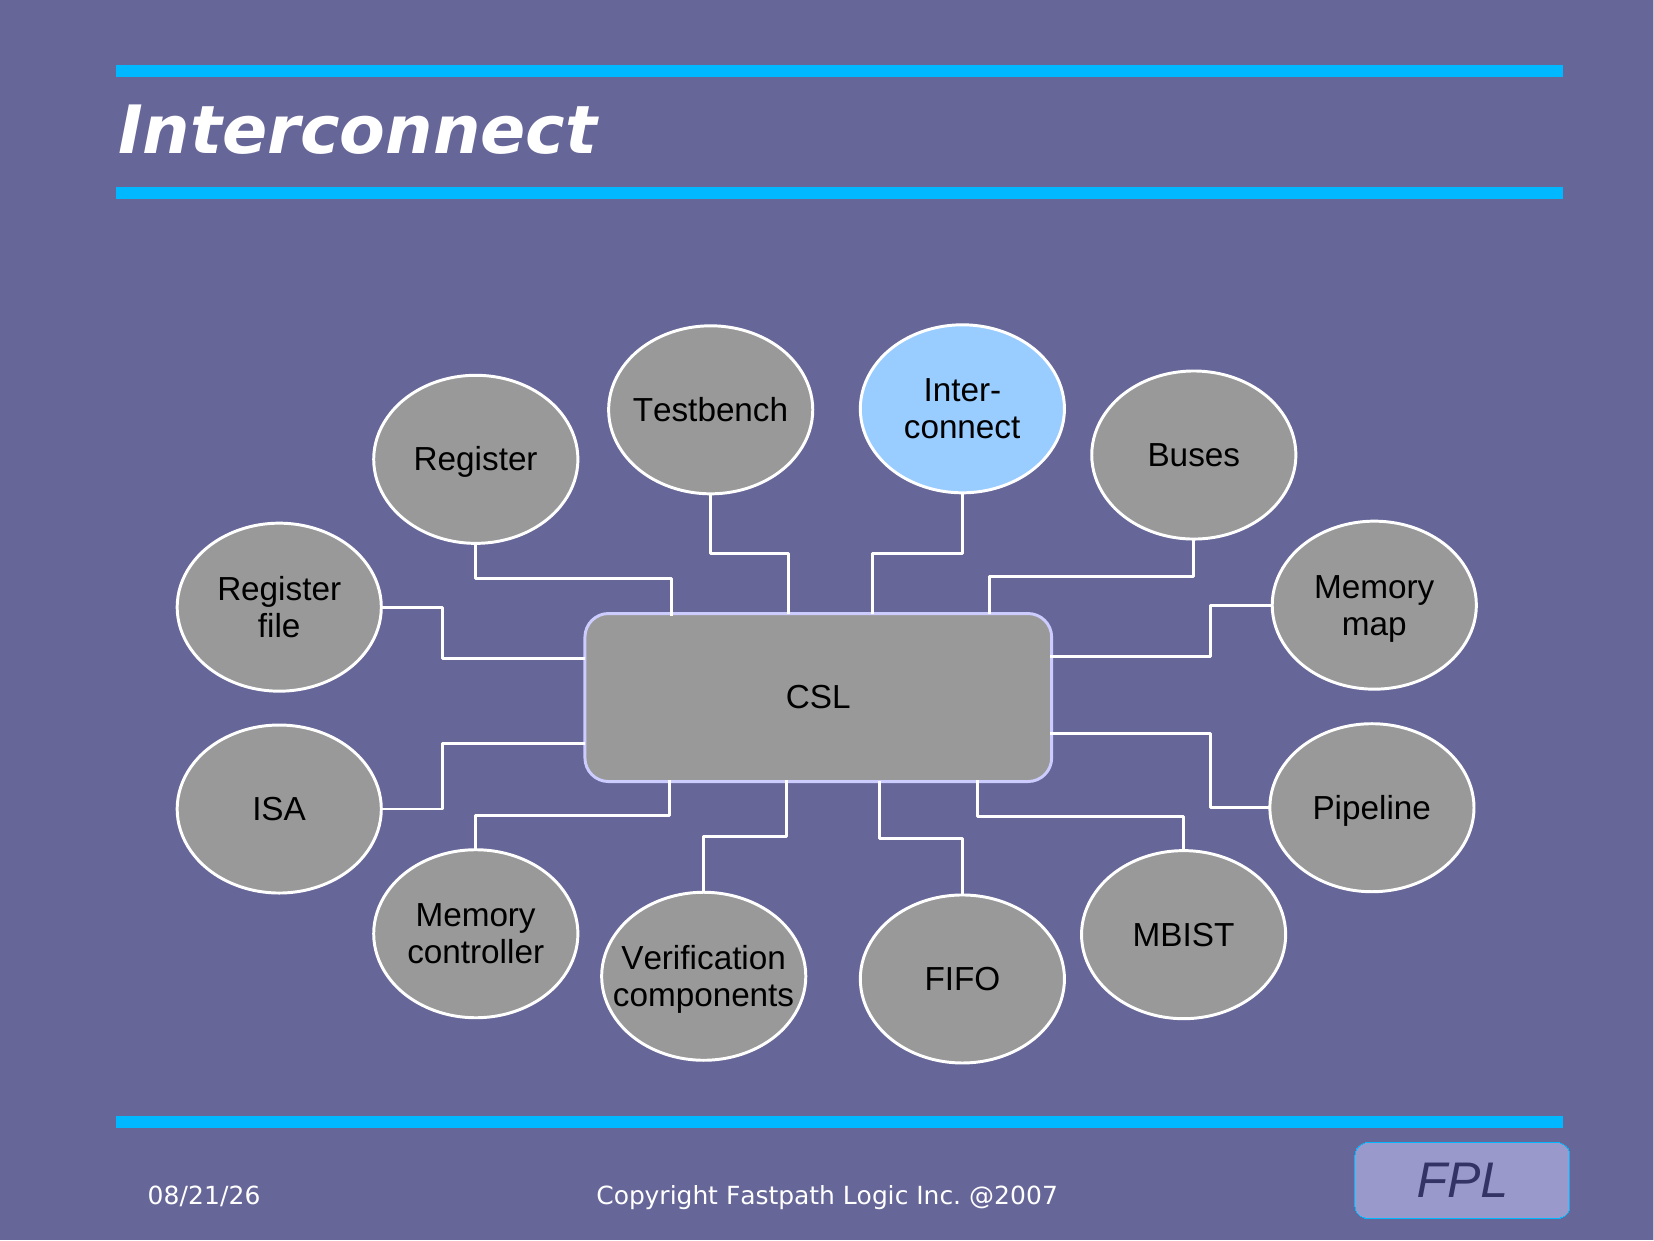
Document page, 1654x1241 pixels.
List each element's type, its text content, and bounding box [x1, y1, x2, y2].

text_box Register file [177, 523, 382, 692]
text_box MBIST [1081, 850, 1286, 1019]
text_box Buses [1091, 370, 1296, 540]
text_box Inter- connect [860, 324, 1065, 493]
text_box Verification components [601, 892, 806, 1061]
text_box CSL [584, 613, 1052, 782]
text_box Memory map [1272, 521, 1477, 690]
text_box Pipeline [1269, 723, 1475, 892]
text_box Testbench [608, 325, 813, 494]
title Interconnect [118, 41, 1531, 219]
text_box FIFO [860, 895, 1065, 1063]
text_box ISA [177, 725, 382, 894]
text_box Register [373, 375, 578, 544]
text_box Memory controller [373, 849, 578, 1018]
